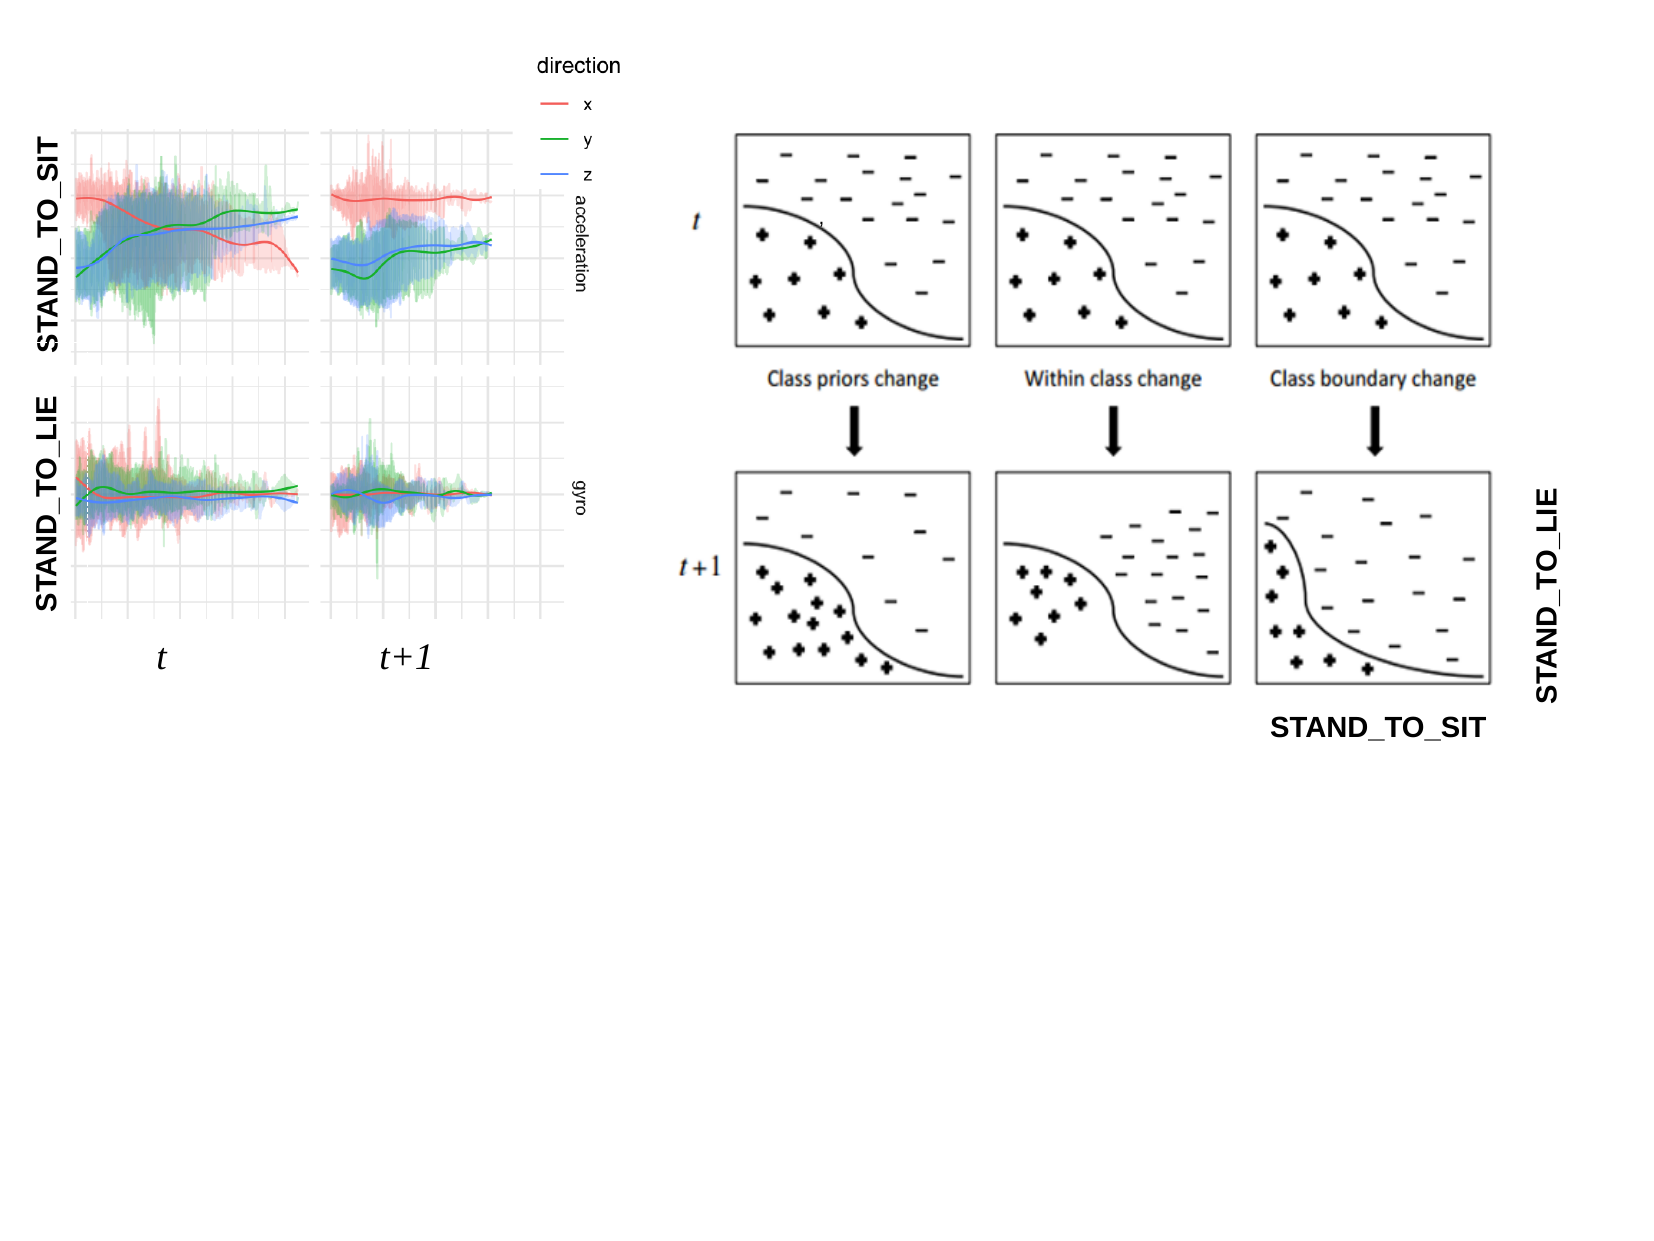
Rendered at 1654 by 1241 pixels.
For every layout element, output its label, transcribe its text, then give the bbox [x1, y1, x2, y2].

picture [673, 114, 1510, 695]
text_box STAND_TO_LIE [1522, 434, 1588, 720]
text_box t [141, 628, 182, 686]
text_box STAND_TO_SIT [23, 118, 88, 342]
text_box STAND_TO_SIT [1255, 704, 1506, 768]
text_box STAND_TO_LIE [22, 342, 88, 627]
text_box t+1 [364, 628, 449, 686]
text_box , [803, 198, 1146, 237]
picture [88, 35, 626, 626]
